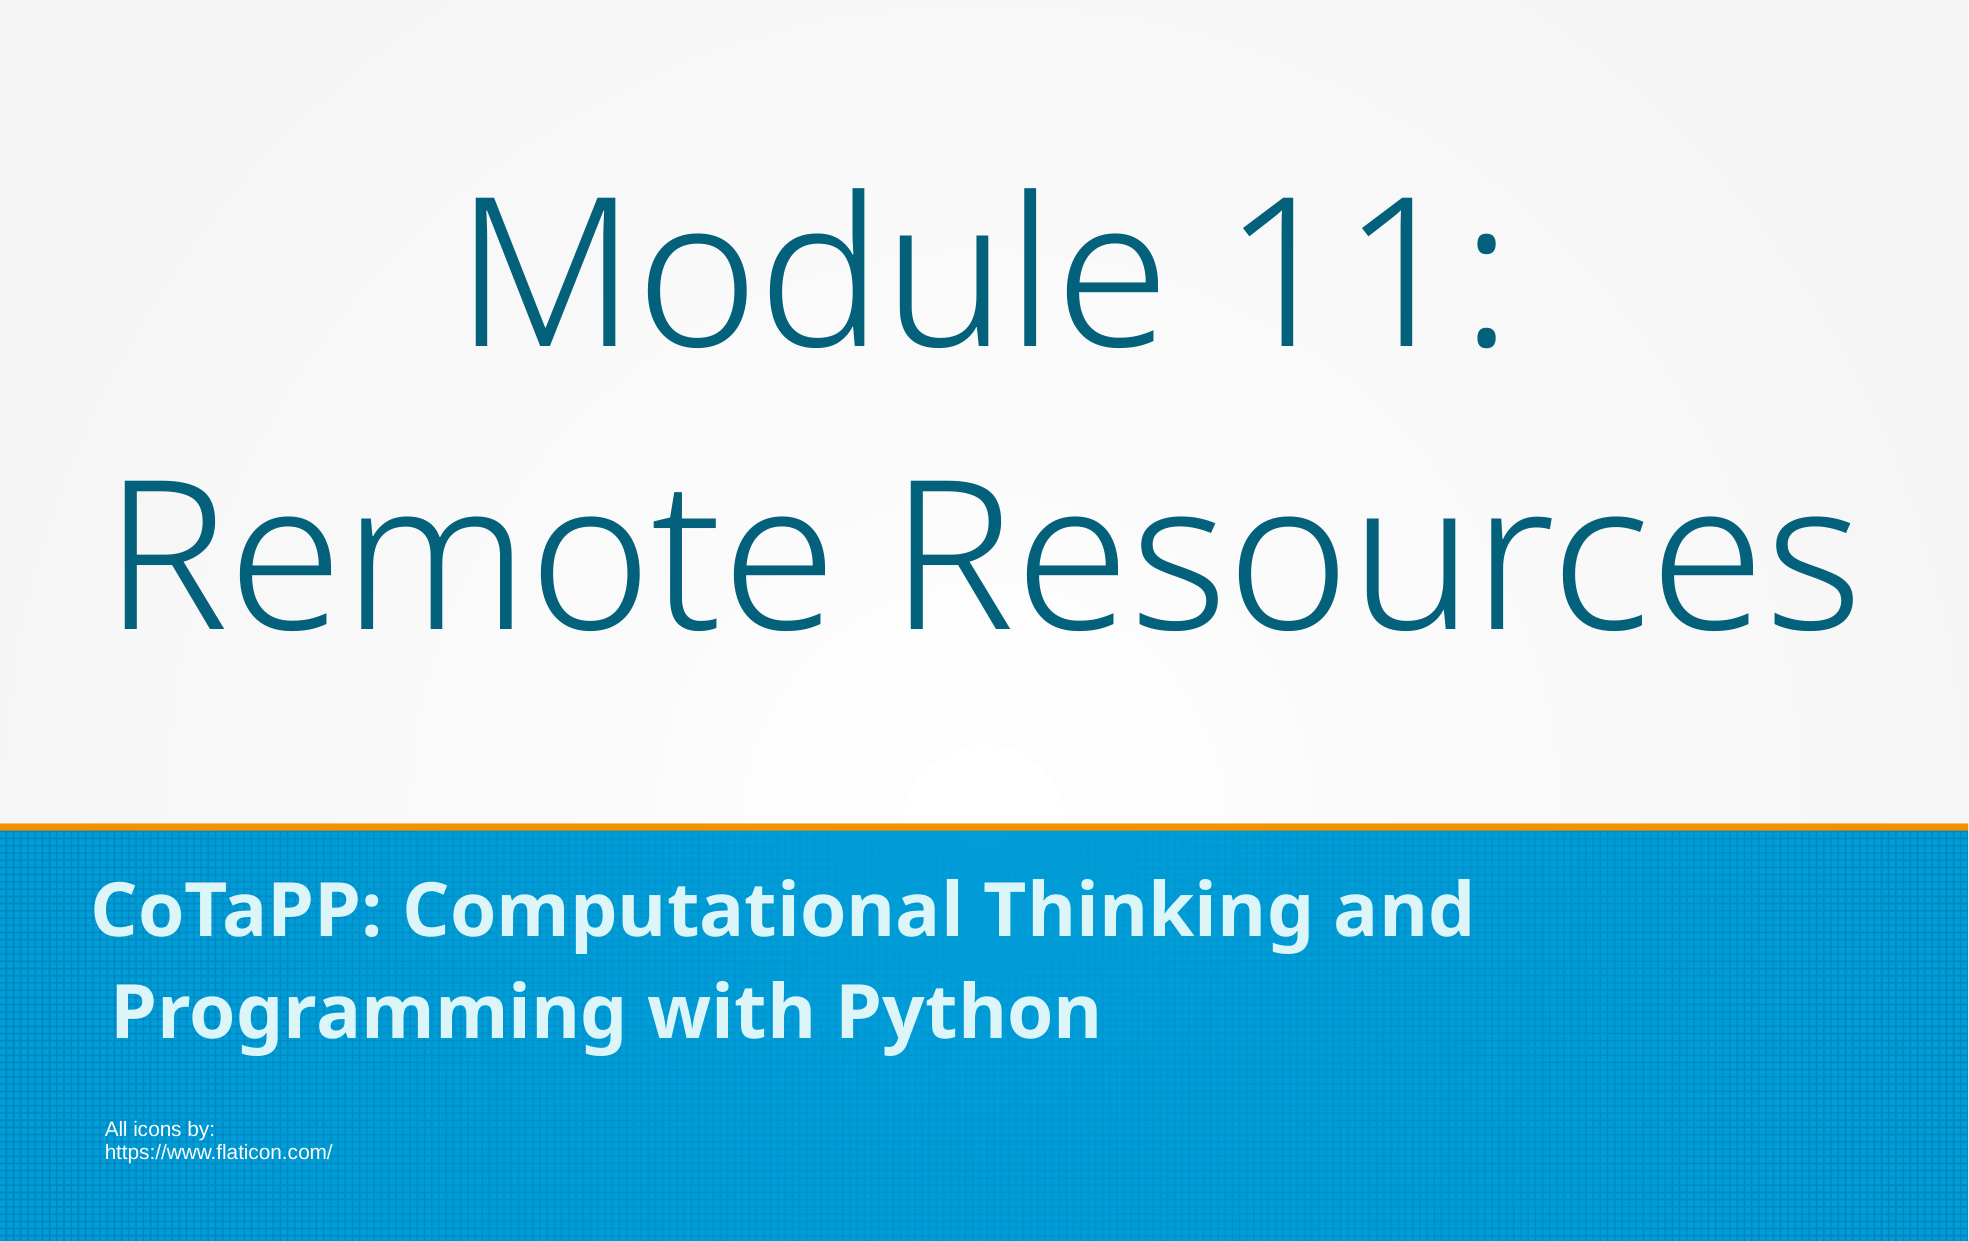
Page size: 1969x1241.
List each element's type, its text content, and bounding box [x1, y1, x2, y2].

subtitle CoTaPP: Computational Thinking and Programming with Python [90, 855, 1654, 1063]
text_box All icons by: https://www.flaticon.com/ [90, 1110, 348, 1172]
picture [0, 0, 1969, 830]
title Module 11: Remote Resources [98, 49, 1870, 691]
